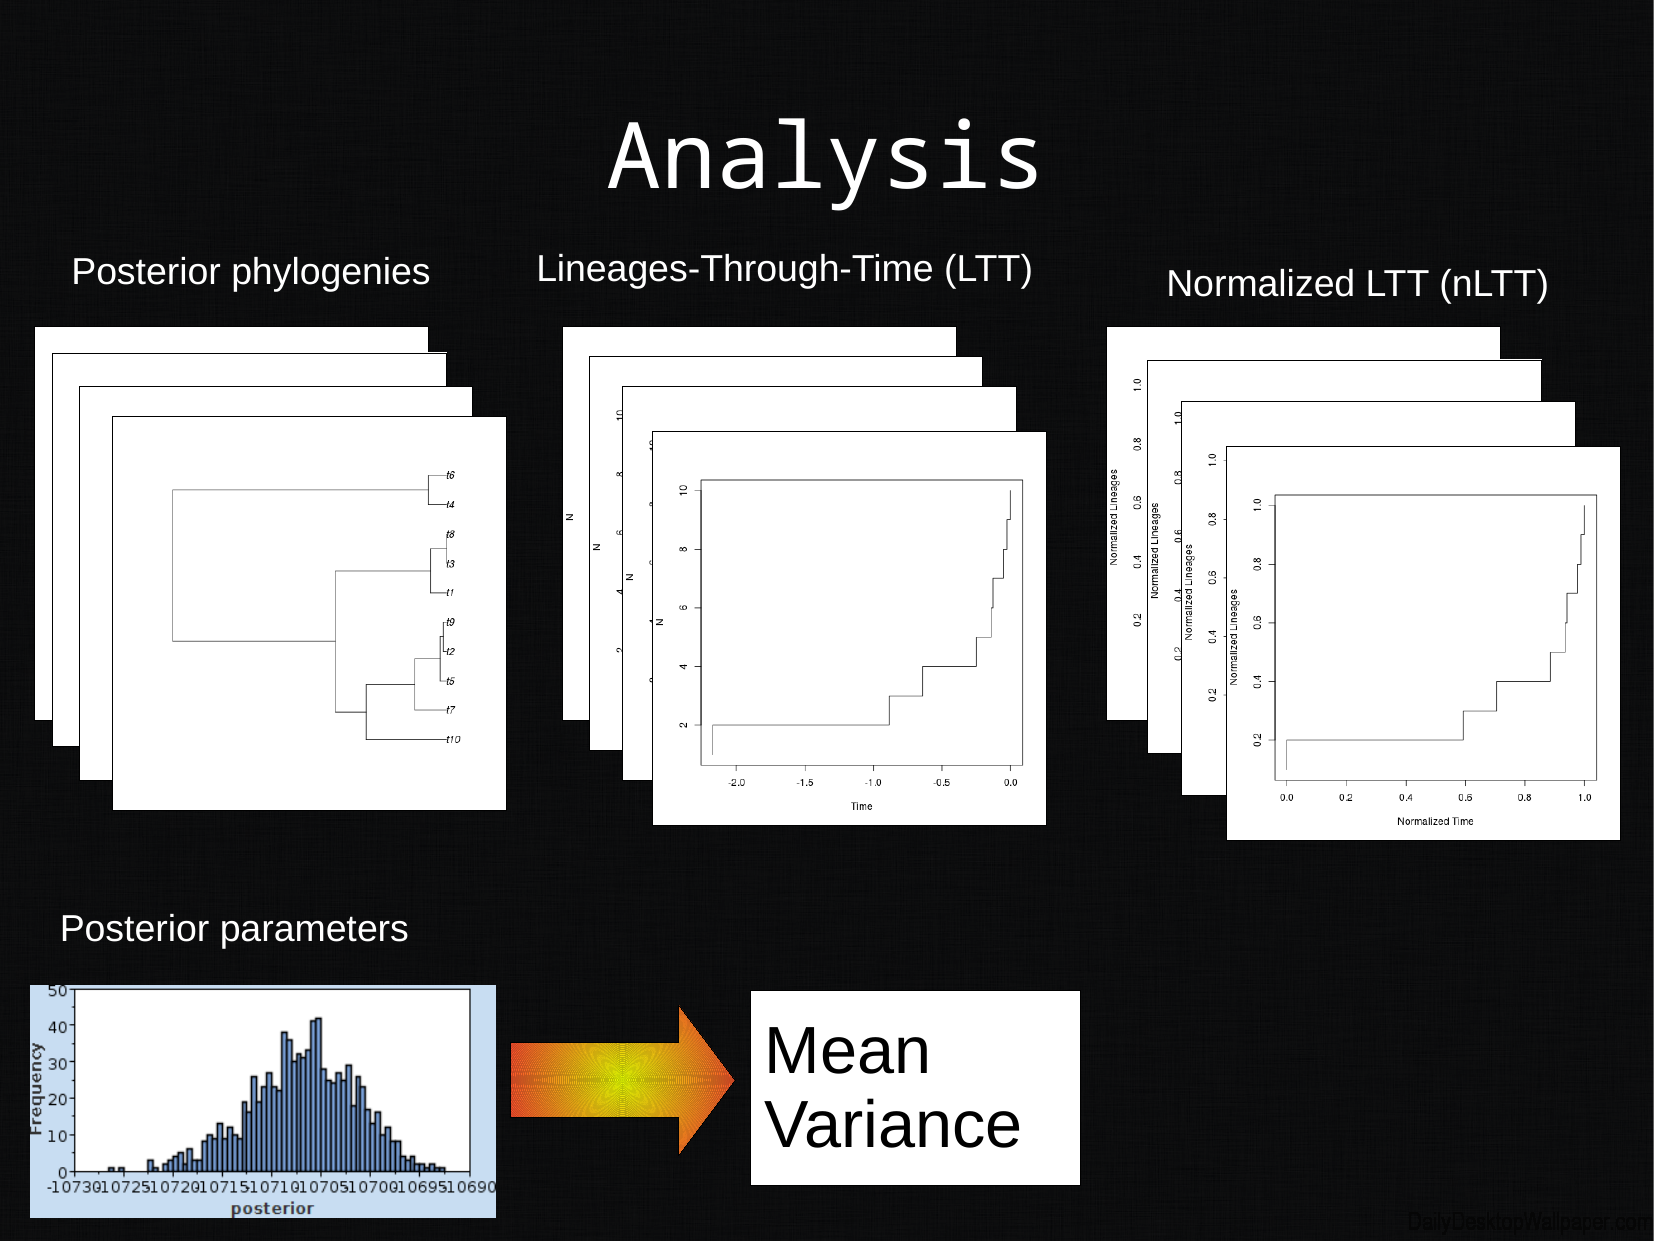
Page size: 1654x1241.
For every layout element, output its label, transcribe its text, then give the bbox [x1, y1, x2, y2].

text_box Normalized LTT (nLTT) [1151, 255, 1587, 312]
text_box Posterior phylogenies [56, 243, 447, 301]
text_box Lineages-Through-Time (LTT) [521, 240, 1092, 297]
text_box Mean Variance [750, 990, 1081, 1186]
text_box [510, 1005, 736, 1156]
text_box Posterior parameters [45, 900, 436, 957]
title Analysis [82, 49, 1571, 257]
picture [0, 0, 1654, 1241]
